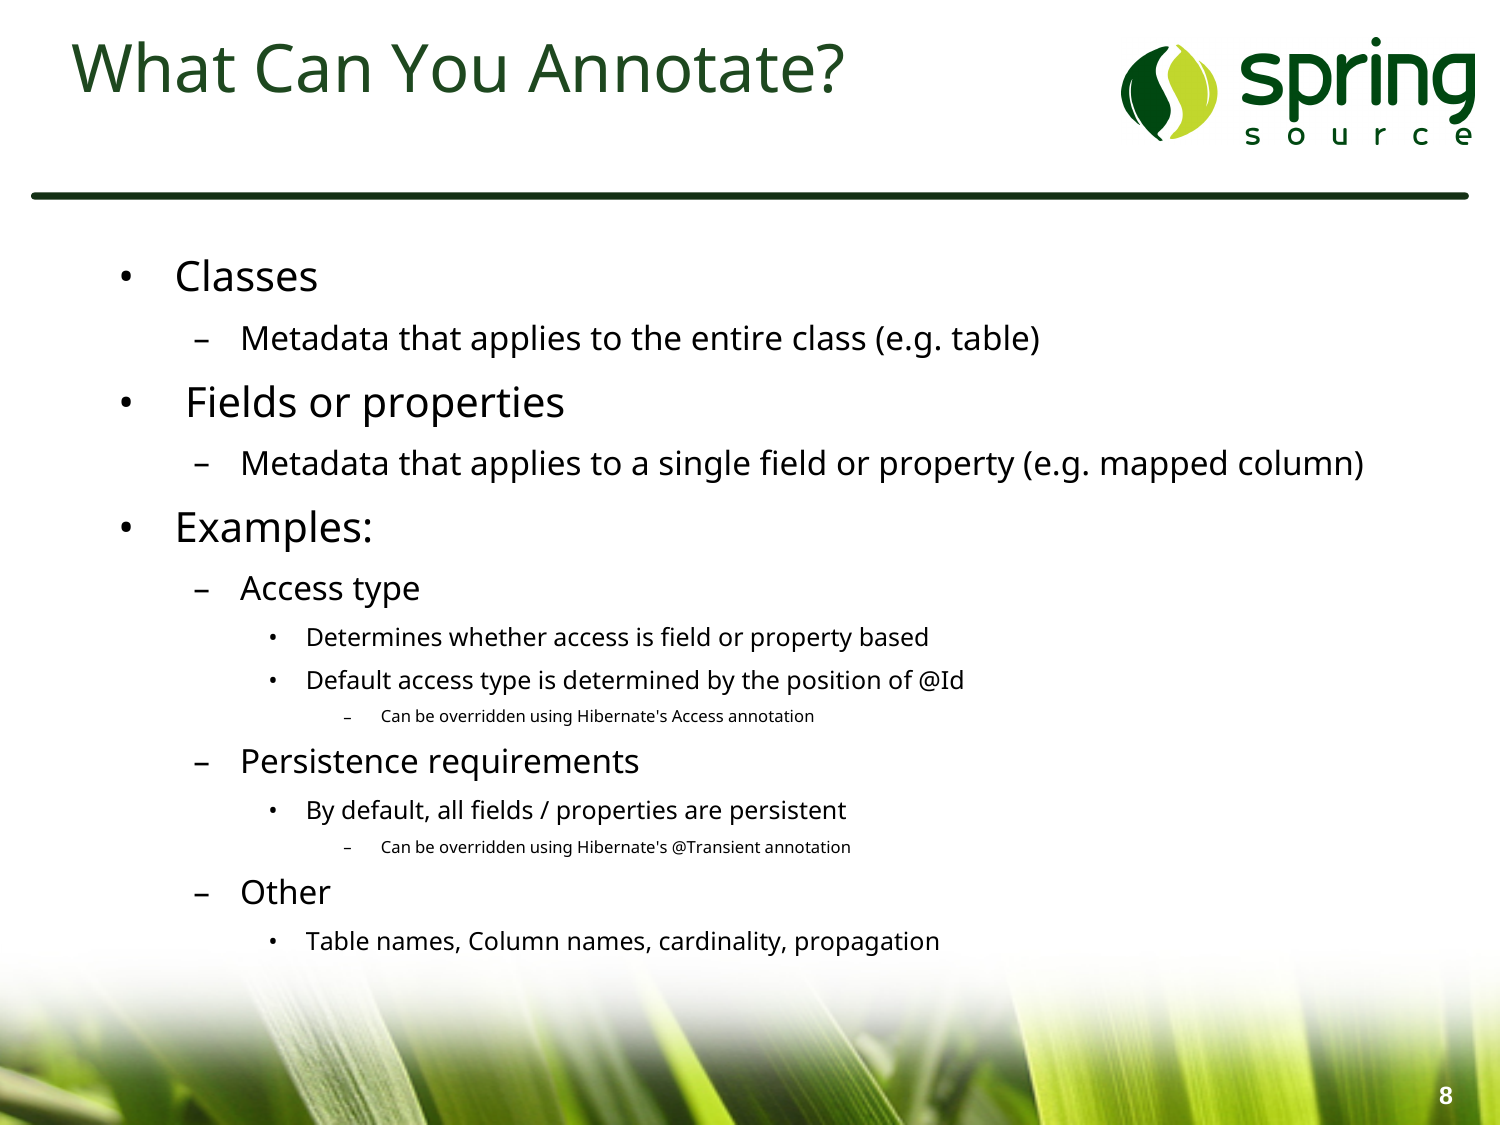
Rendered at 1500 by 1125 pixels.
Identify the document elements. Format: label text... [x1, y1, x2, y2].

title What Can You Annotate? [56, 13, 1089, 177]
picture [0, 944, 1500, 1125]
list Classes Metadata that applies to the entire class (e.g. table) Fields or properties Metadata that applies to a single field or property (e.g. mapped column) Examples: Access type Determines whether access is field or property based Default access type is determined by the position of @Id Can be overridden using Hibernate's Access annotation Persistence requirements By default, all fields / properties are persistent Can be overridden using Hibernate's @Transient annotation Other Table names, Column names, cardinality, propagation [103, 239, 1394, 943]
picture [1121, 37, 1475, 145]
